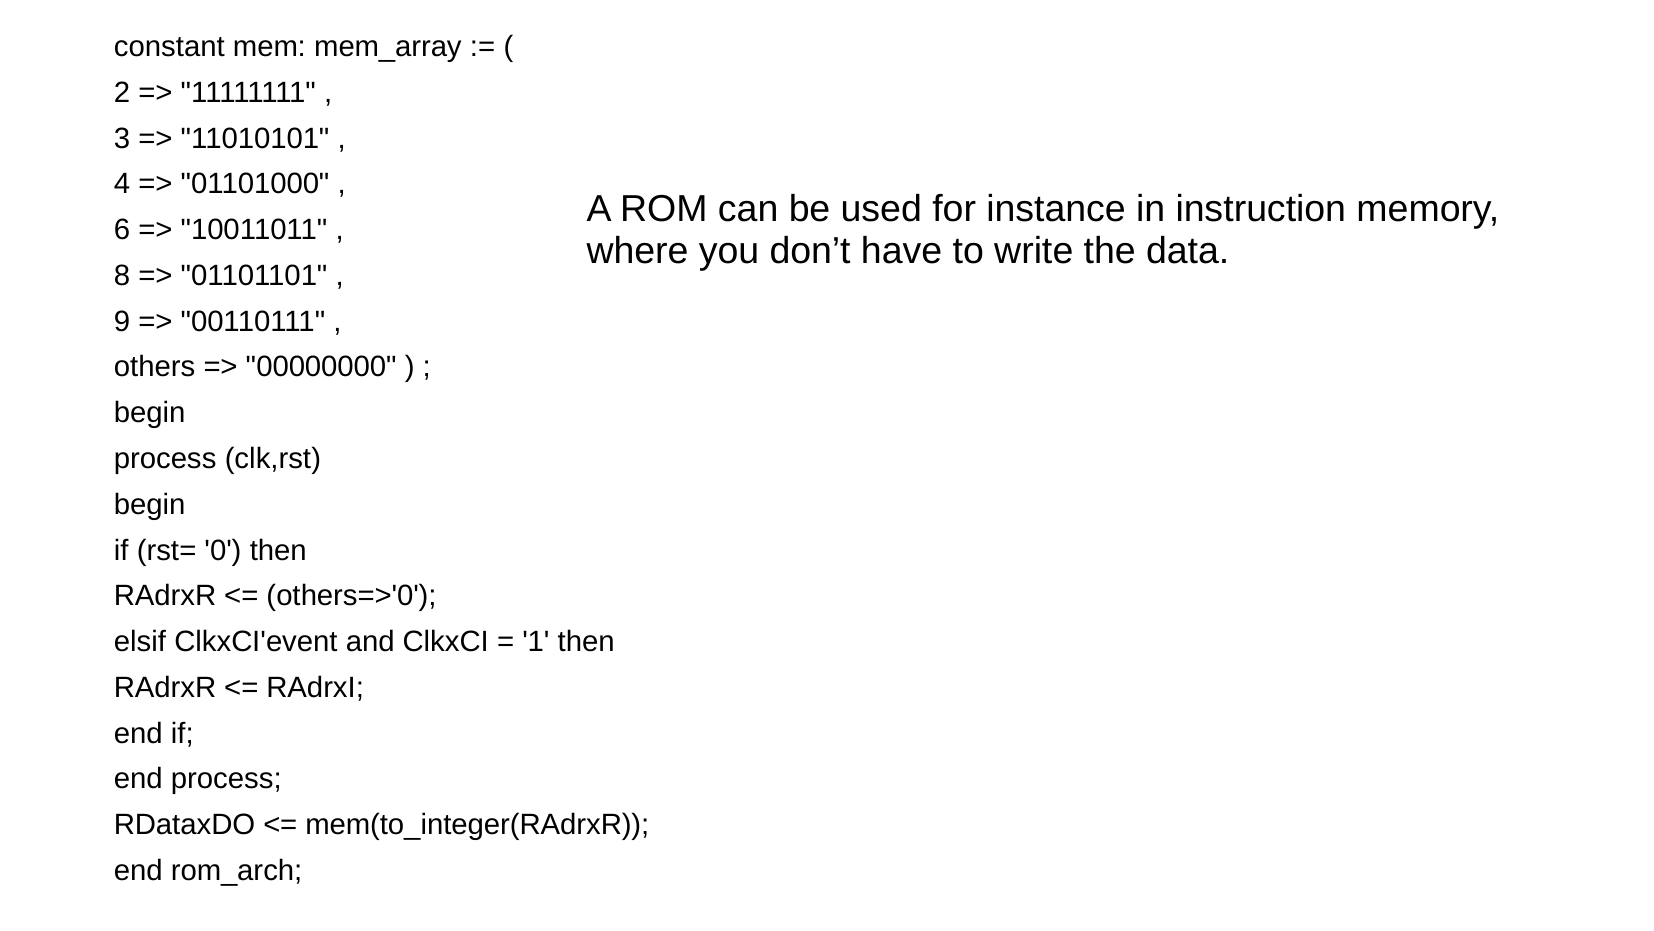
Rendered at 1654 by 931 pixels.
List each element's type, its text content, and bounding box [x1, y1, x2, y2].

list constant mem: mem_array := ( 2 => "11111111" , 3 => "11010101" , 4 => "01101000" , 6 => "10011011" , 8 => "01101101" , 9 => "00110111" , others => "00000000" ) ; begin process (clk,rst) begin if (rst= '0') then RAdrxR <= (others=>'0'); elsif ClkxCI'event and ClkxCI = '1' then RAdrxR <= RAdrxI; end if; end process; RDataxDO <= mem(to_integer(RAdrxR)); end rom_arch; [82, 30, 1571, 901]
text_box A ROM can be used for instance in instruction memory, where you don’t have to write the data. [571, 180, 1526, 279]
